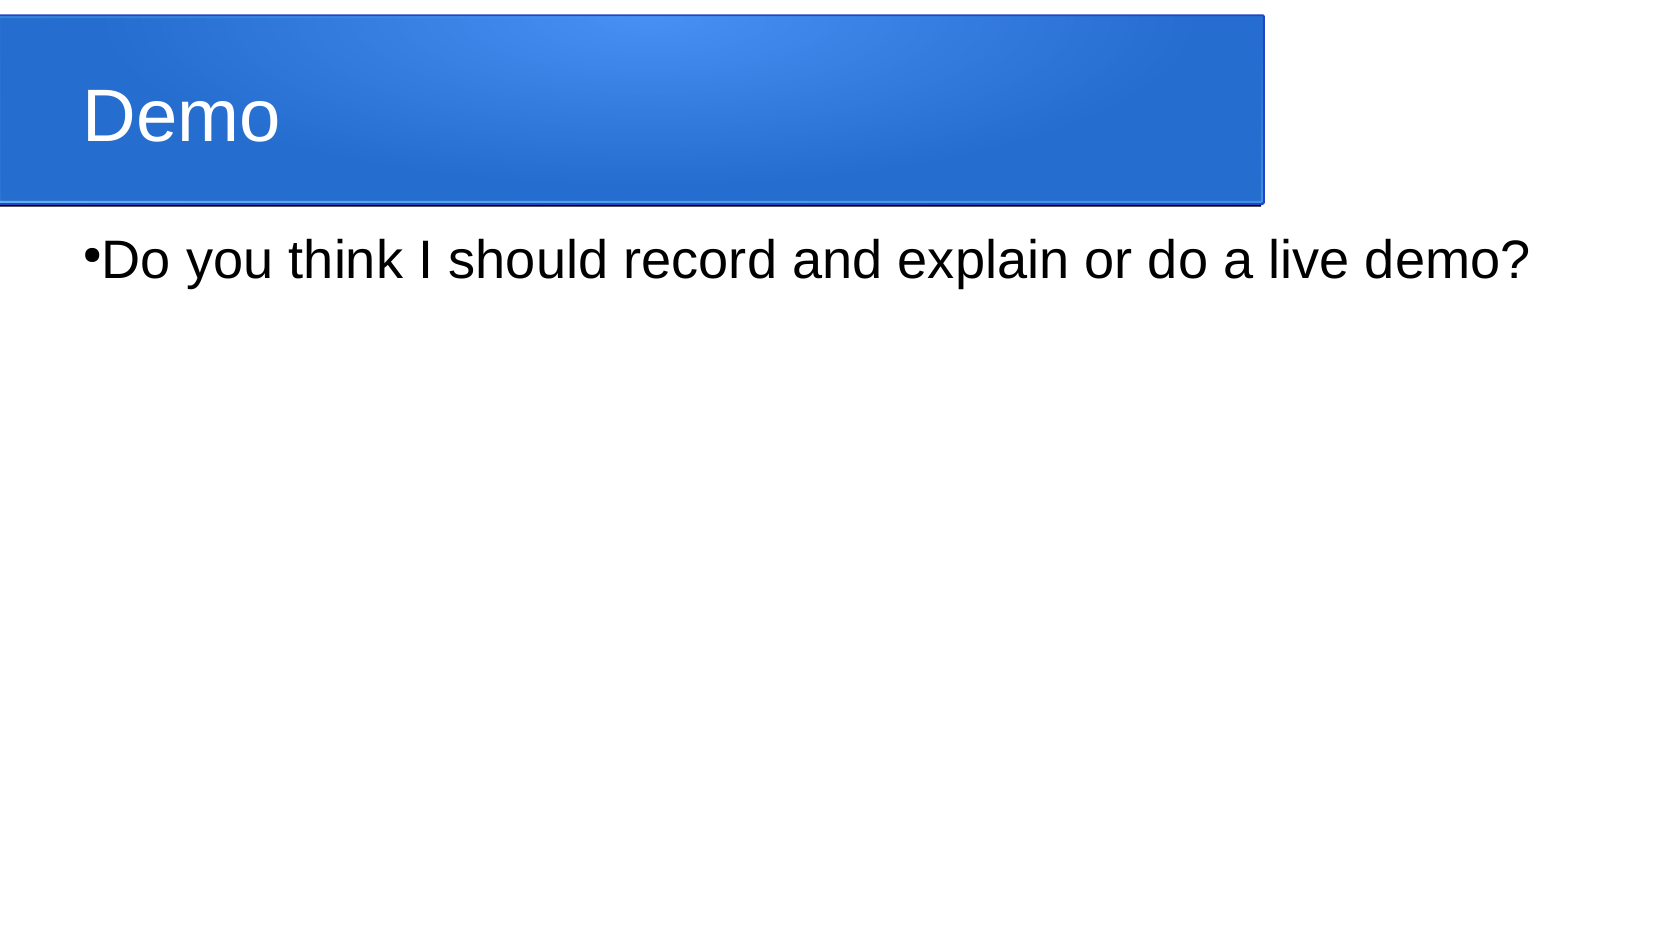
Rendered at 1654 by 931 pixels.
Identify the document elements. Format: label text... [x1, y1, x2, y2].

list Do you think I should record and explain or do a live demo? [82, 224, 1571, 764]
title Demo [82, 35, 1235, 189]
